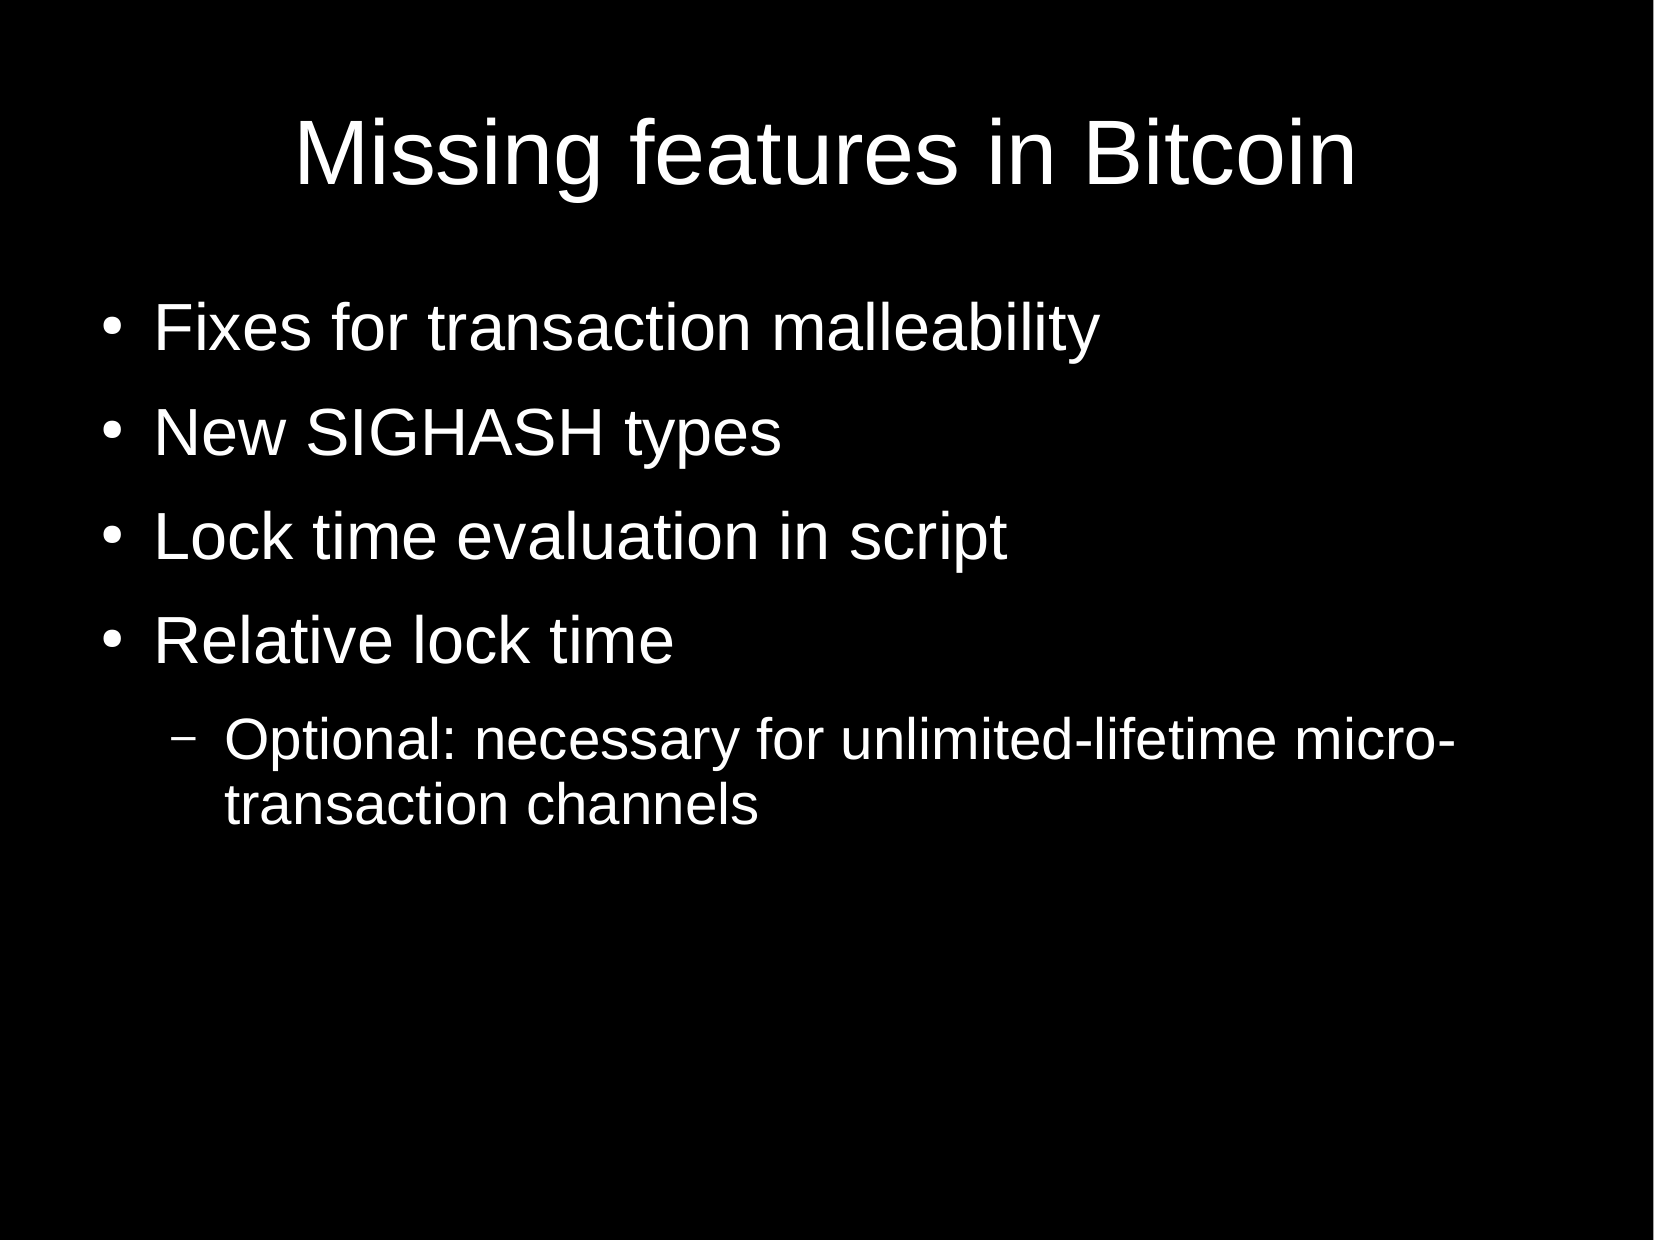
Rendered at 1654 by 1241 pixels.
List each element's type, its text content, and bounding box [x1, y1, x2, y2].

list Fixes for transaction malleability New SIGHASH types Lock time evaluation in script Relative lock time Optional: necessary for unlimited-lifetime micro-transaction channels [82, 290, 1538, 1010]
title Missing features in Bitcoin [82, 49, 1571, 257]
